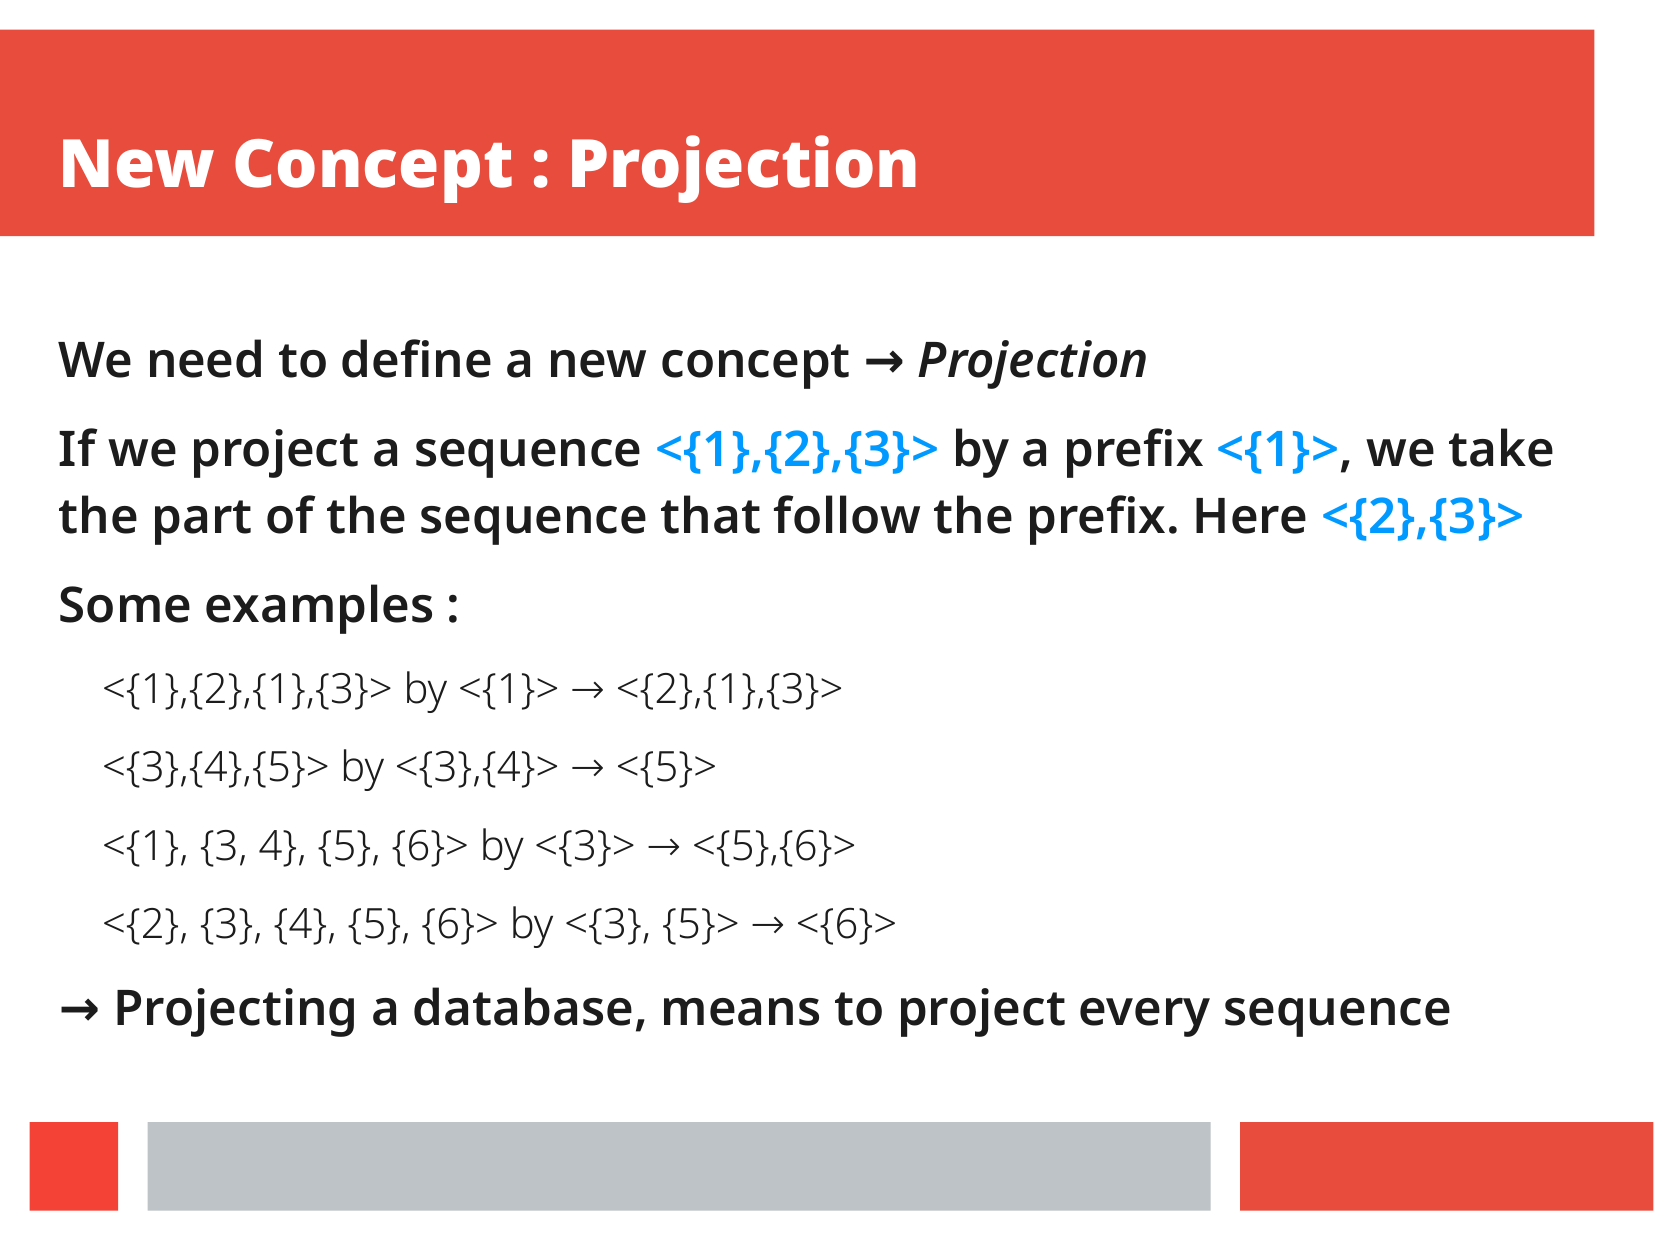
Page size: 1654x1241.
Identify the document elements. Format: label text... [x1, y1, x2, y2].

title New Concept : Projection [59, 59, 1595, 207]
list We need to define a new concept → Projection If we project a sequence <{1},{2},{3}> by a prefix <{1}>, we take the part of the sequence that follow the prefix. Here <{2},{3}> Some examples : <{1},{2},{1},{3}> by <{1}> → <{2},{1},{3}> <{3},{4},{5}> by <{3},{4}> → <{5}> <{1}, {3, 4}, {5}, {6}> by <{3}> → <{5},{6}> <{2}, {3}, {4}, {5}, {6}> by <{3}, {5}> → <{6}> → Projecting a database, means to project every sequence [59, 324, 1565, 1093]
